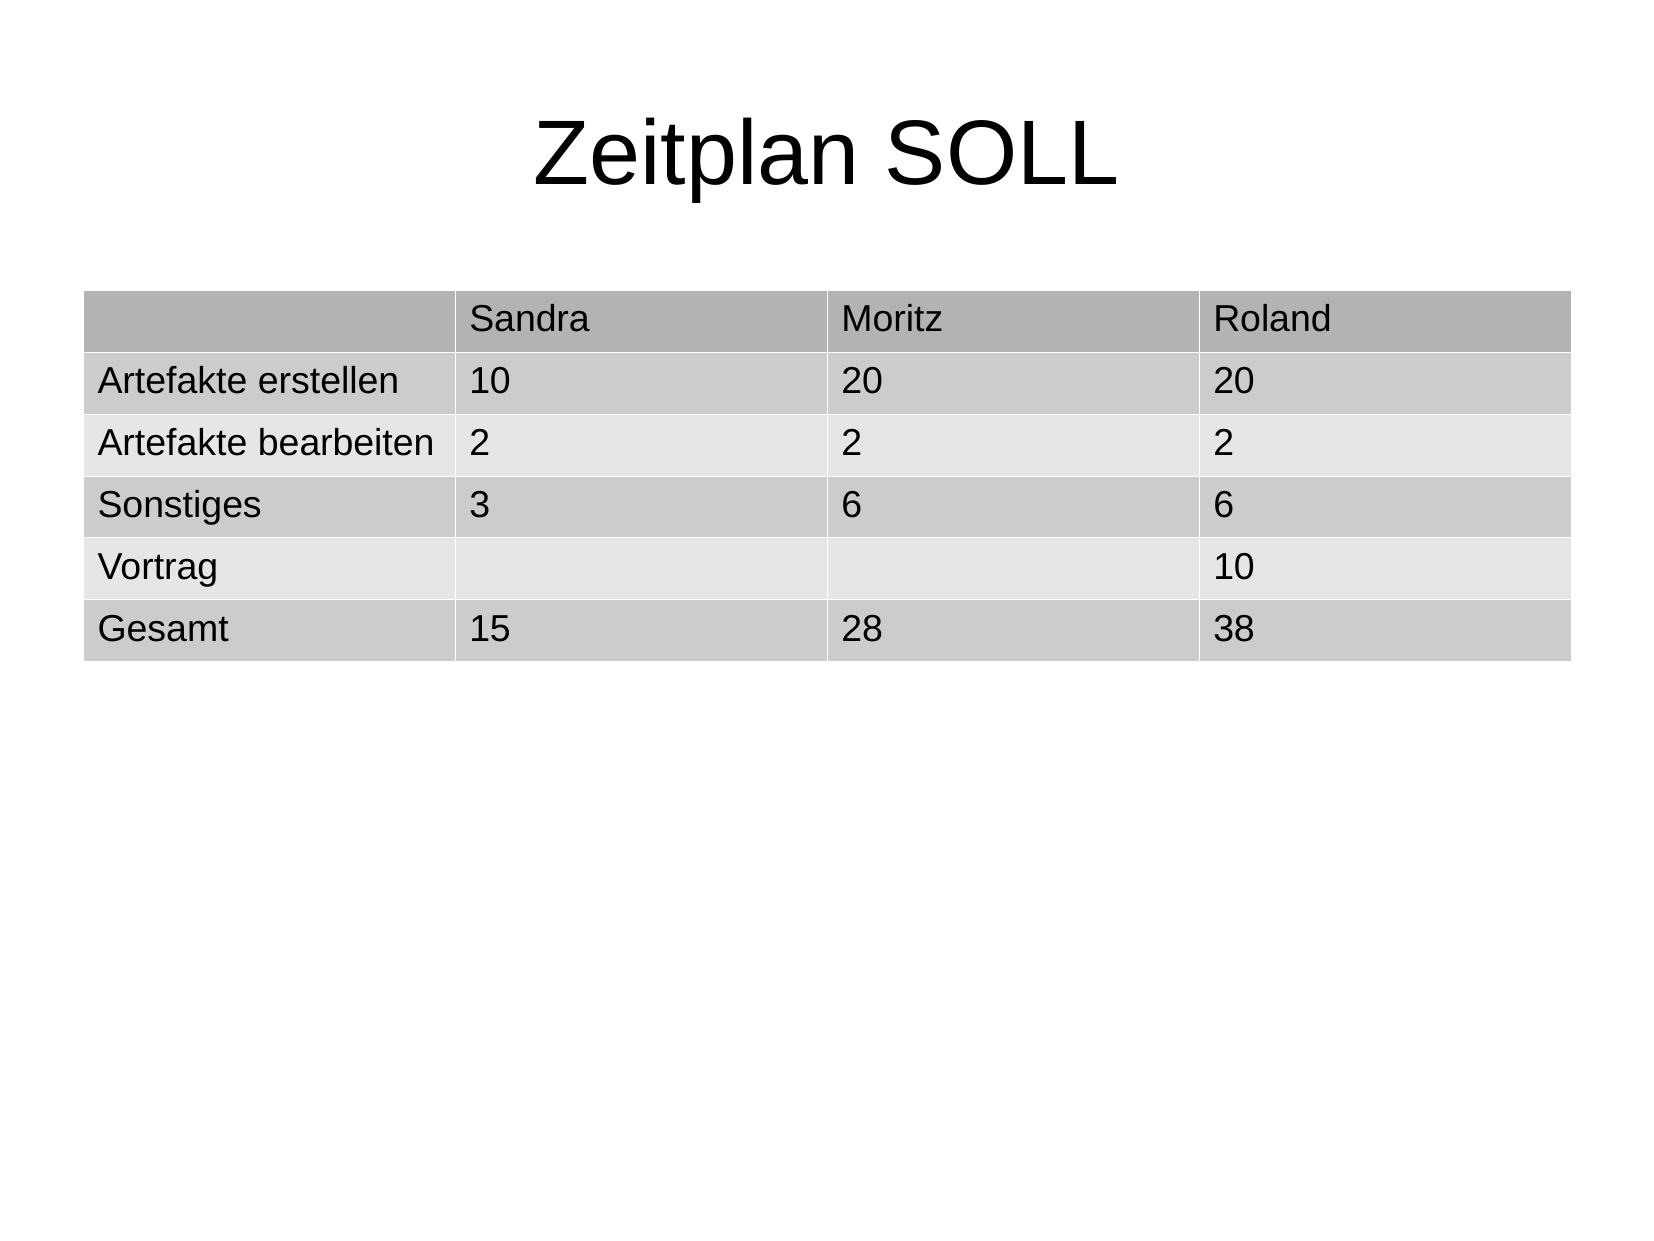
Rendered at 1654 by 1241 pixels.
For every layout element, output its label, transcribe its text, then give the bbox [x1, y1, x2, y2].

table_cell Gesamt [84, 600, 455, 661]
table_cell 20 [828, 353, 1199, 414]
table_cell 20 [1200, 353, 1571, 414]
table_cell [456, 538, 827, 599]
table_cell [828, 538, 1199, 599]
table_cell 2 [1200, 415, 1571, 476]
table_cell 3 [456, 477, 827, 537]
table_header Sandra [456, 291, 827, 352]
title Zeitplan SOLL [82, 49, 1571, 257]
table_cell 15 [456, 600, 827, 661]
table_cell 2 [828, 415, 1199, 476]
table_cell Vortrag [84, 538, 455, 599]
table_header Roland [1200, 291, 1571, 352]
table_cell Sonstiges [84, 477, 455, 537]
table_cell 6 [1200, 477, 1571, 537]
table_header Moritz [828, 291, 1199, 352]
table_cell 38 [1200, 600, 1571, 661]
table_cell 6 [828, 477, 1199, 537]
table_header [84, 291, 455, 352]
table_cell 28 [828, 600, 1199, 661]
table_cell 10 [456, 353, 827, 414]
table_cell Artefakte erstellen [84, 353, 455, 414]
table_cell Artefakte bearbeiten [84, 415, 455, 476]
table_cell 10 [1200, 538, 1571, 599]
table_cell 2 [456, 415, 827, 476]
